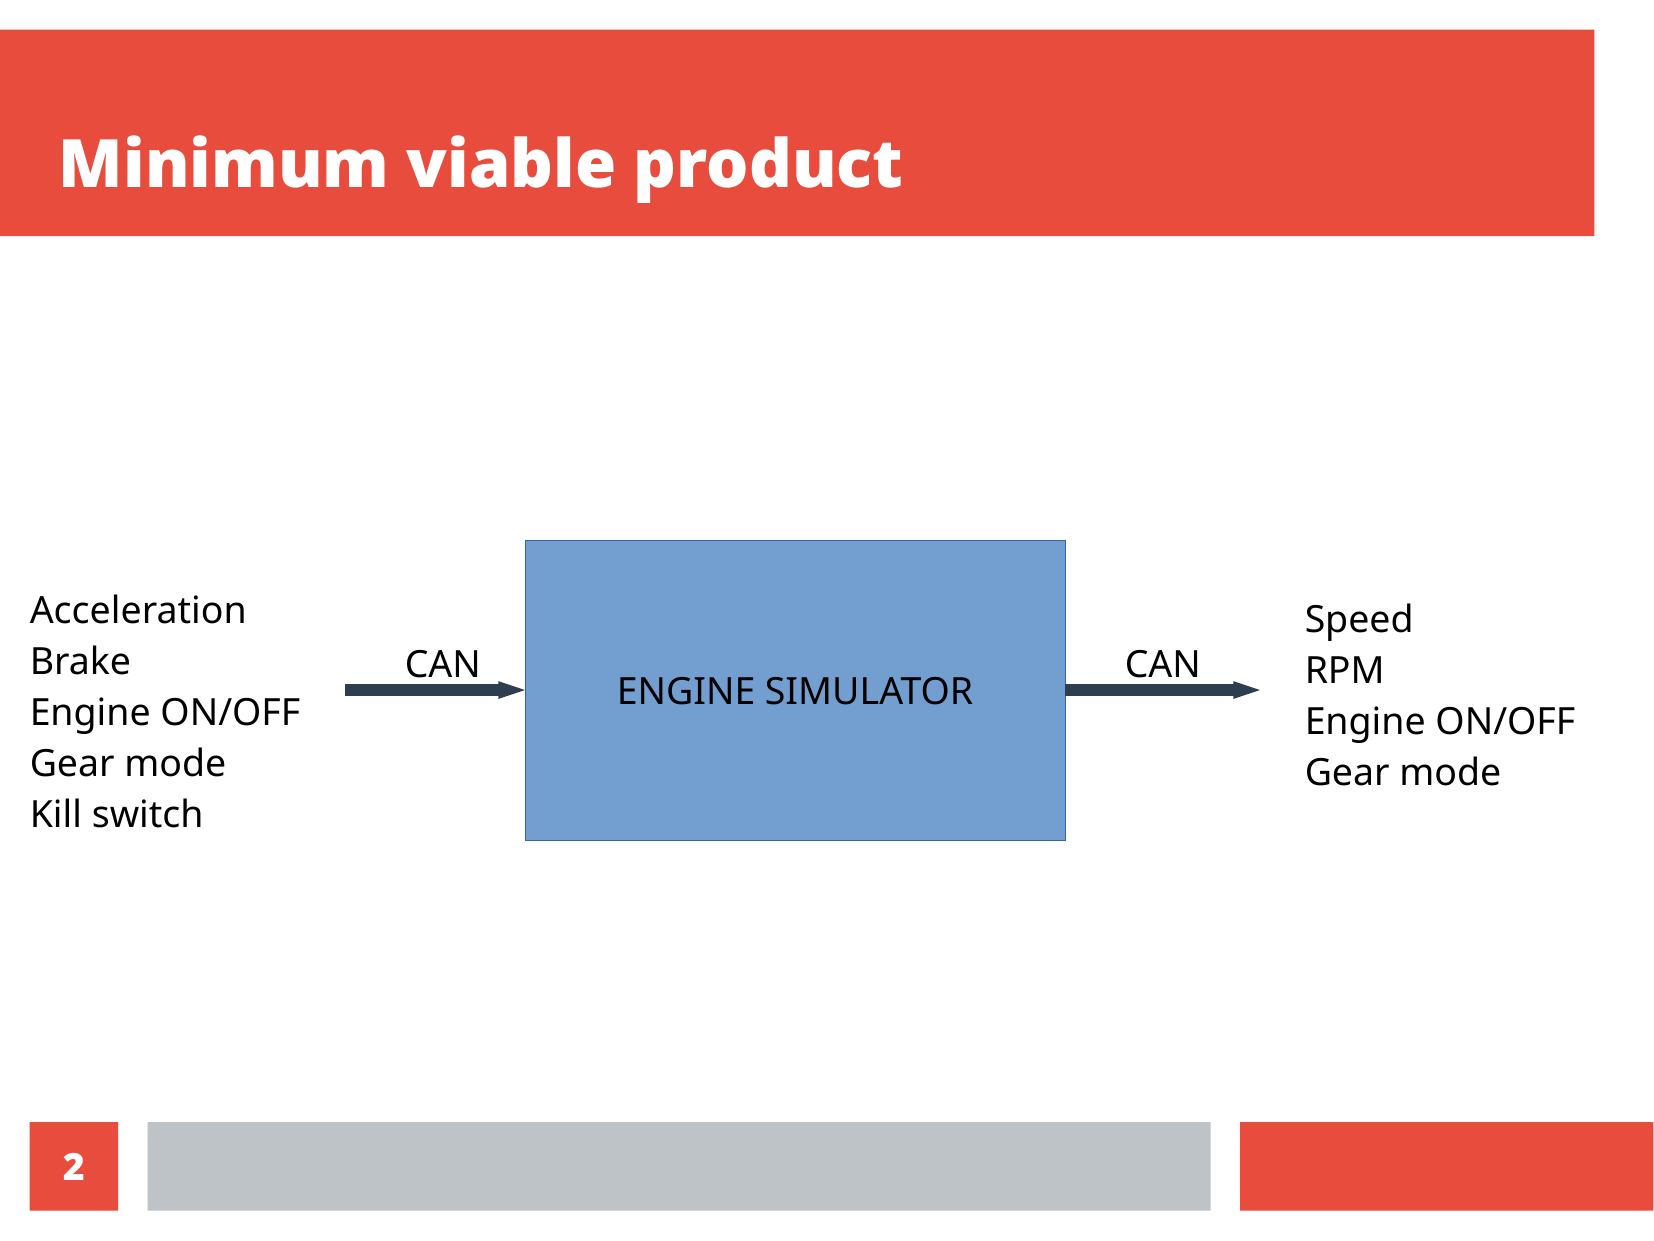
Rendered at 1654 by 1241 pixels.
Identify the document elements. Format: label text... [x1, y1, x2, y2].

list [1462, 774, 1474, 783]
text_box CAN [390, 630, 541, 691]
text_box Acceleration Brake Engine ON/OFF Gear mode Kill switch [15, 576, 328, 809]
text_box Speed RPM Engine ON/OFF Gear mode [1290, 585, 1603, 774]
list [1439, 774, 1451, 783]
text_box CAN [1110, 630, 1261, 691]
list [59, 324, 1565, 1093]
title Minimum viable product [59, 59, 1595, 207]
list [1310, 774, 1325, 782]
list [114, 809, 121, 822]
list [126, 809, 134, 824]
text_box ENGINE SIMULATOR [525, 540, 1066, 841]
list [1358, 775, 1368, 783]
